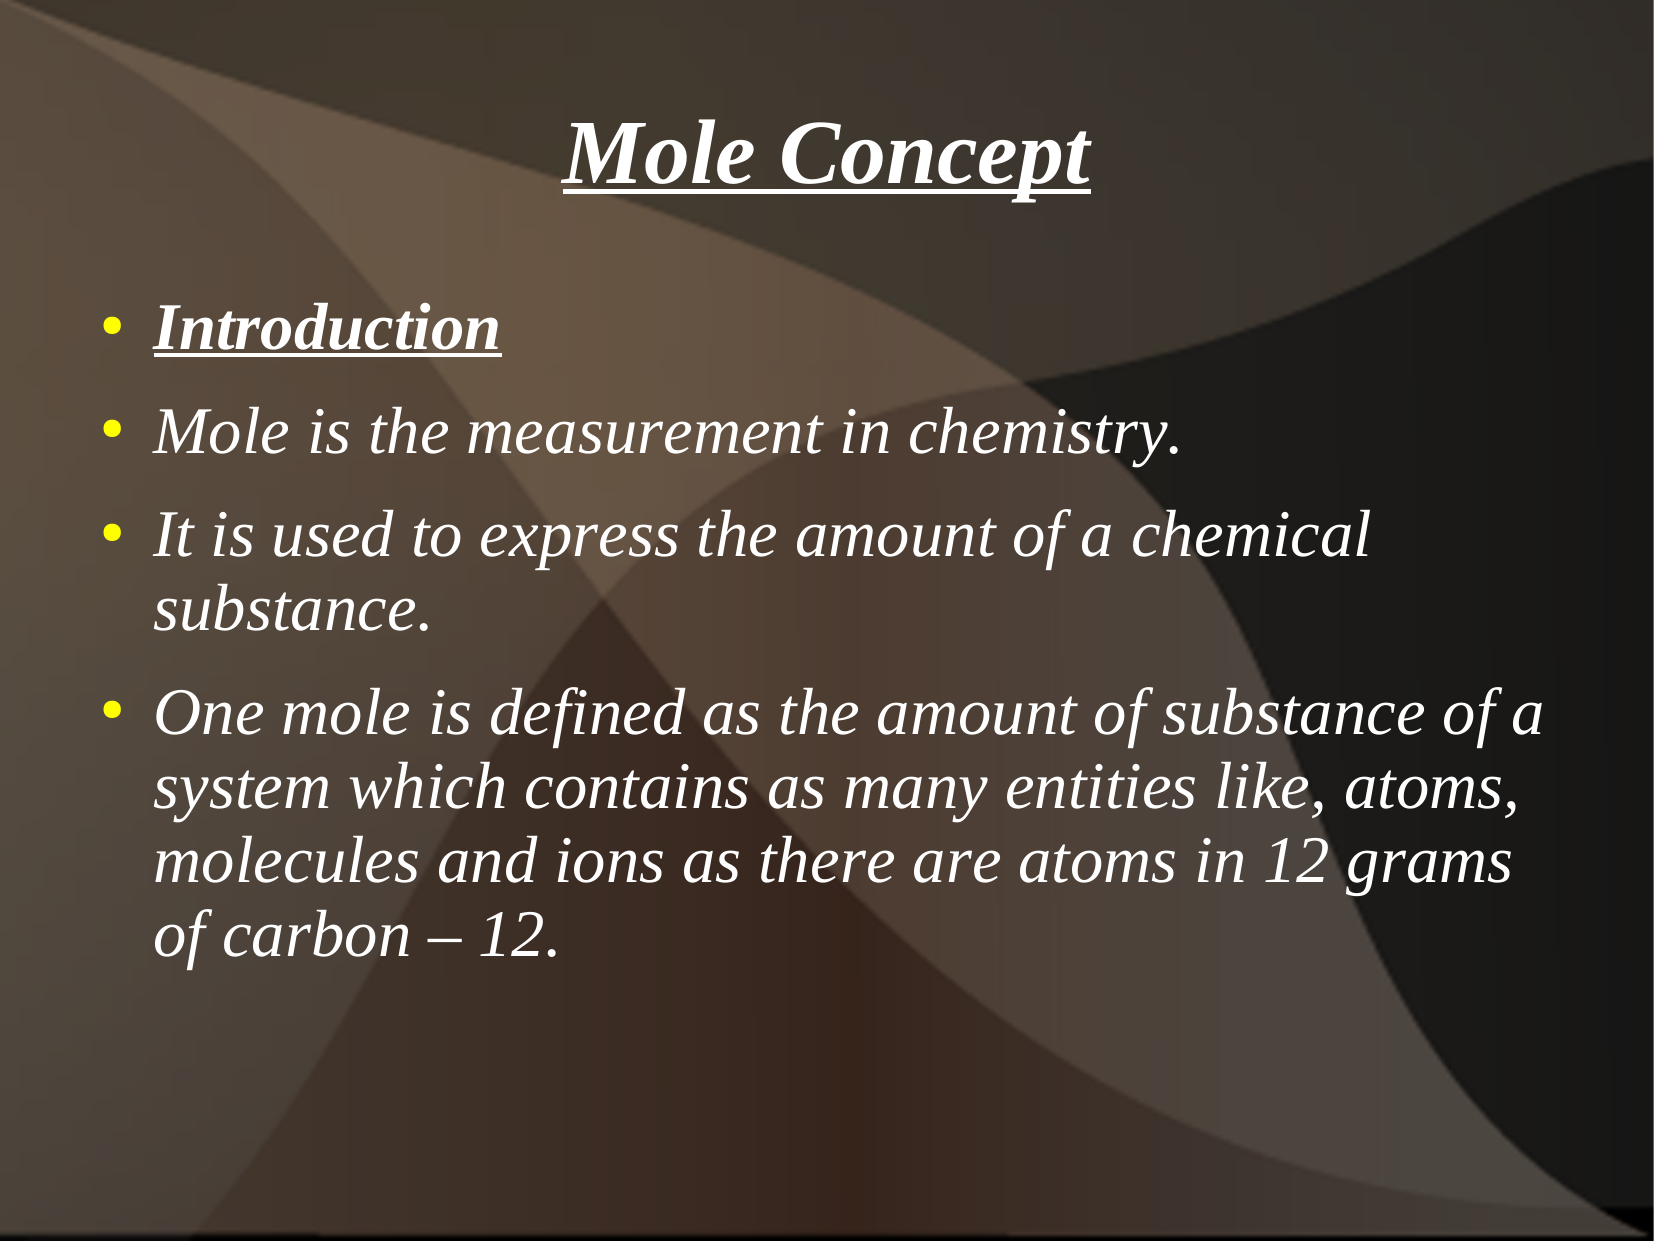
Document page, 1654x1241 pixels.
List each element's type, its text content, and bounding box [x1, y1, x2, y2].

list Introduction Mole is the measurement in chemistry. It is used to express the amount of a chemical substance. One mole is defined as the amount of substance of a system which contains as many entities like, atoms, molecules and ions as there are atoms in 12 grams of carbon – 12. [82, 290, 1571, 1109]
title Mole Concept [82, 49, 1571, 257]
picture [0, 0, 1654, 1241]
